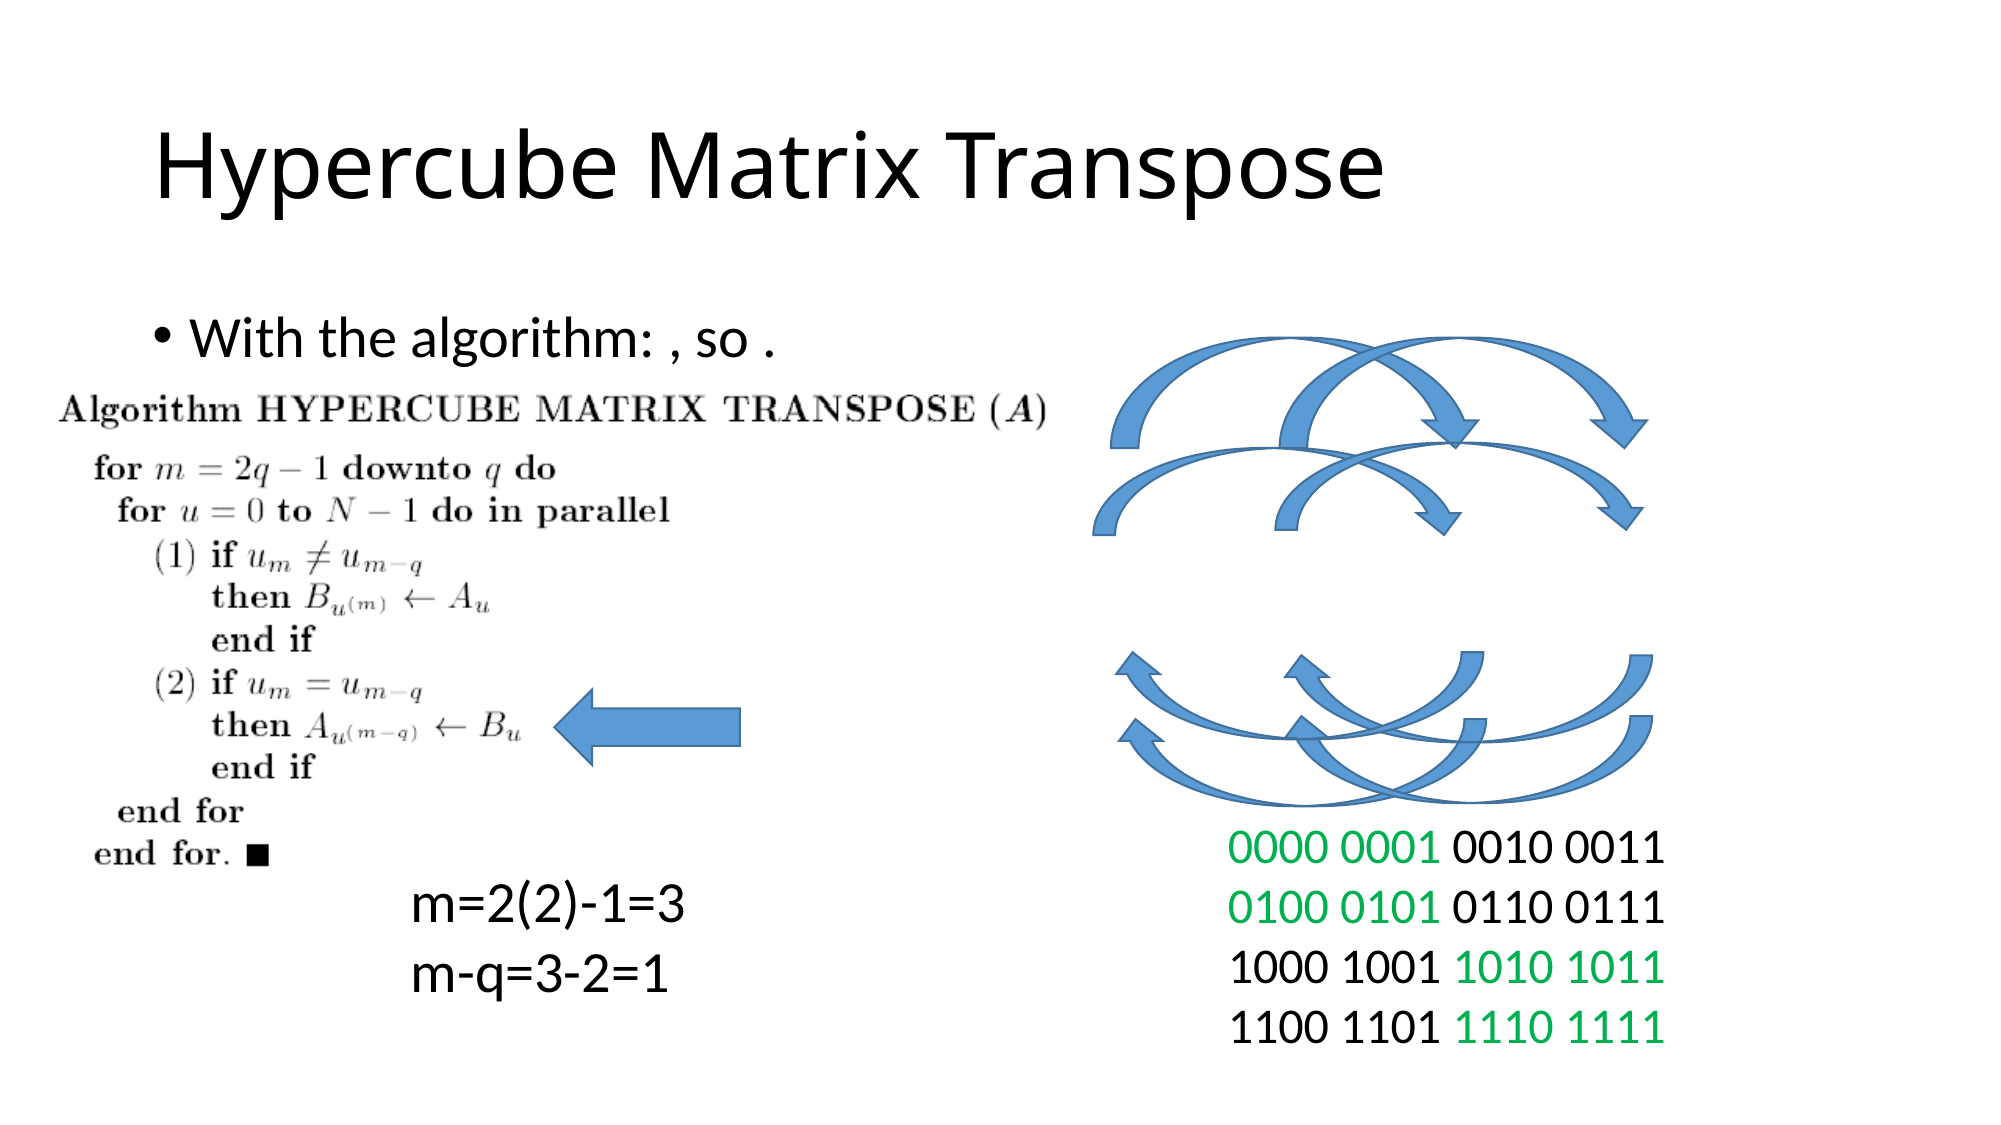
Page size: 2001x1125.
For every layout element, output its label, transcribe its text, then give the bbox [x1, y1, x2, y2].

picture [39, 370, 137, 893]
text_box 0000 0001 0010 0011 0100 0101 0110 0111 1000 1001 1010 1011 1100 1101 1110 1111 [1212, 806, 1686, 1064]
title Hypercube Matrix Transpose [137, 59, 1863, 278]
text_box [554, 689, 740, 765]
list With the algorithm: , so . [137, 299, 1863, 1014]
text_box m=2(2)-1=3 m-q=3-2=1 [395, 856, 855, 1014]
